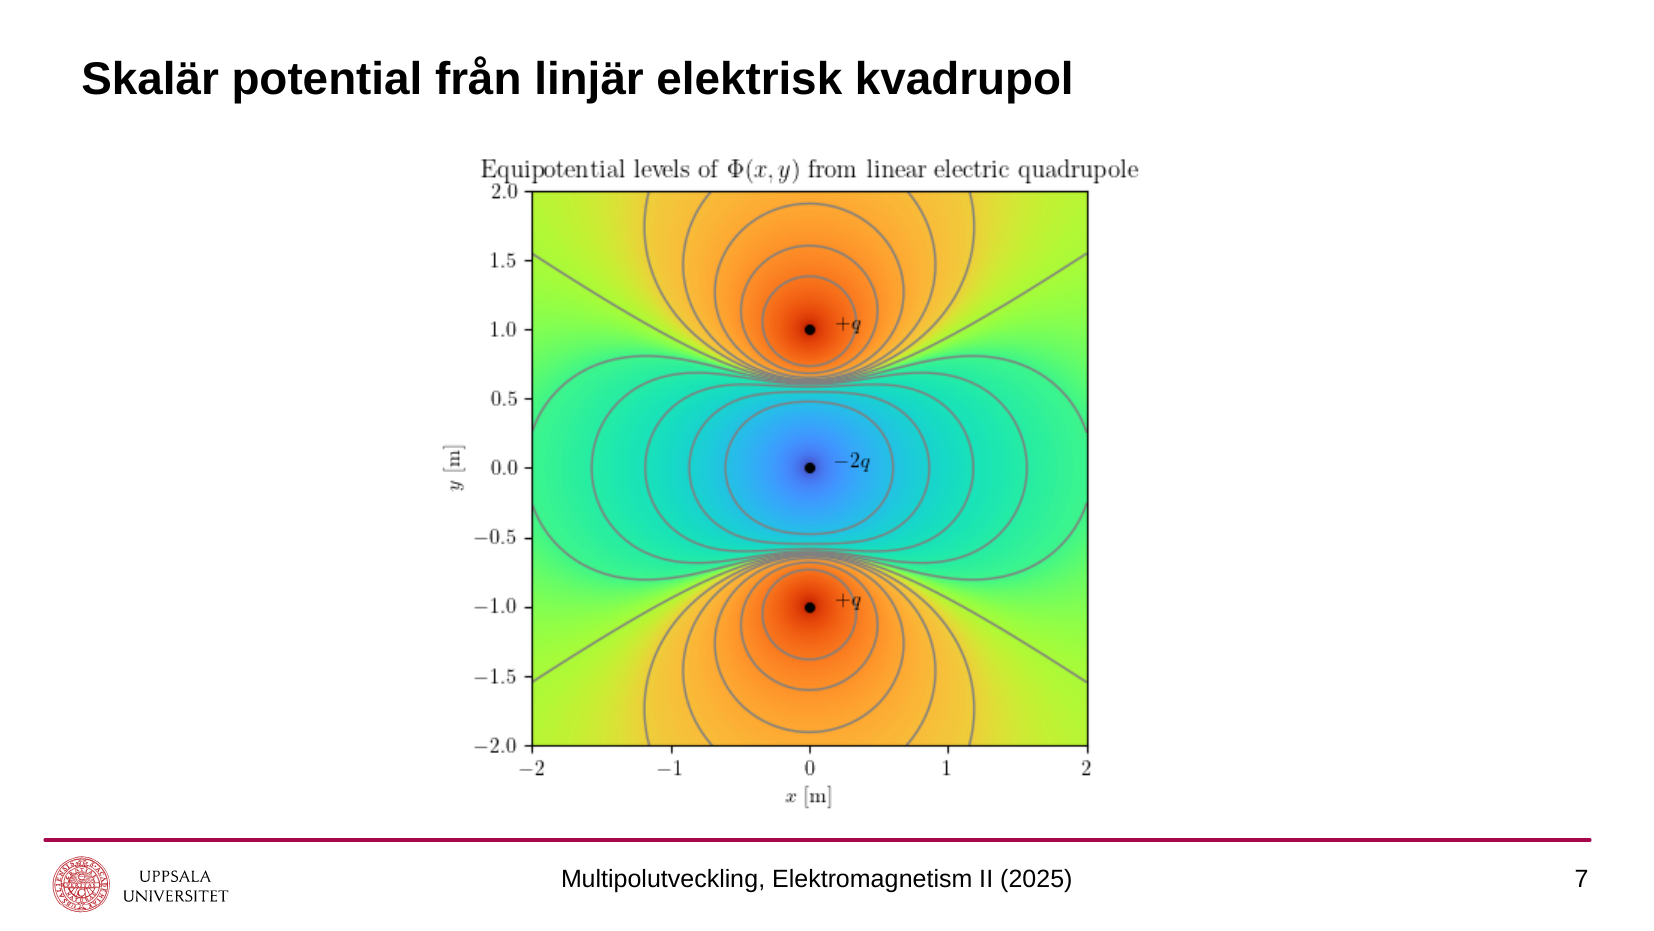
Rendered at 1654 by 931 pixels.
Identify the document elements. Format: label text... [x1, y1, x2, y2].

title Skalär potential från linjär elektrisk kvadrupol [81, 37, 1570, 121]
picture [45, 847, 250, 919]
picture [317, 104, 1278, 825]
